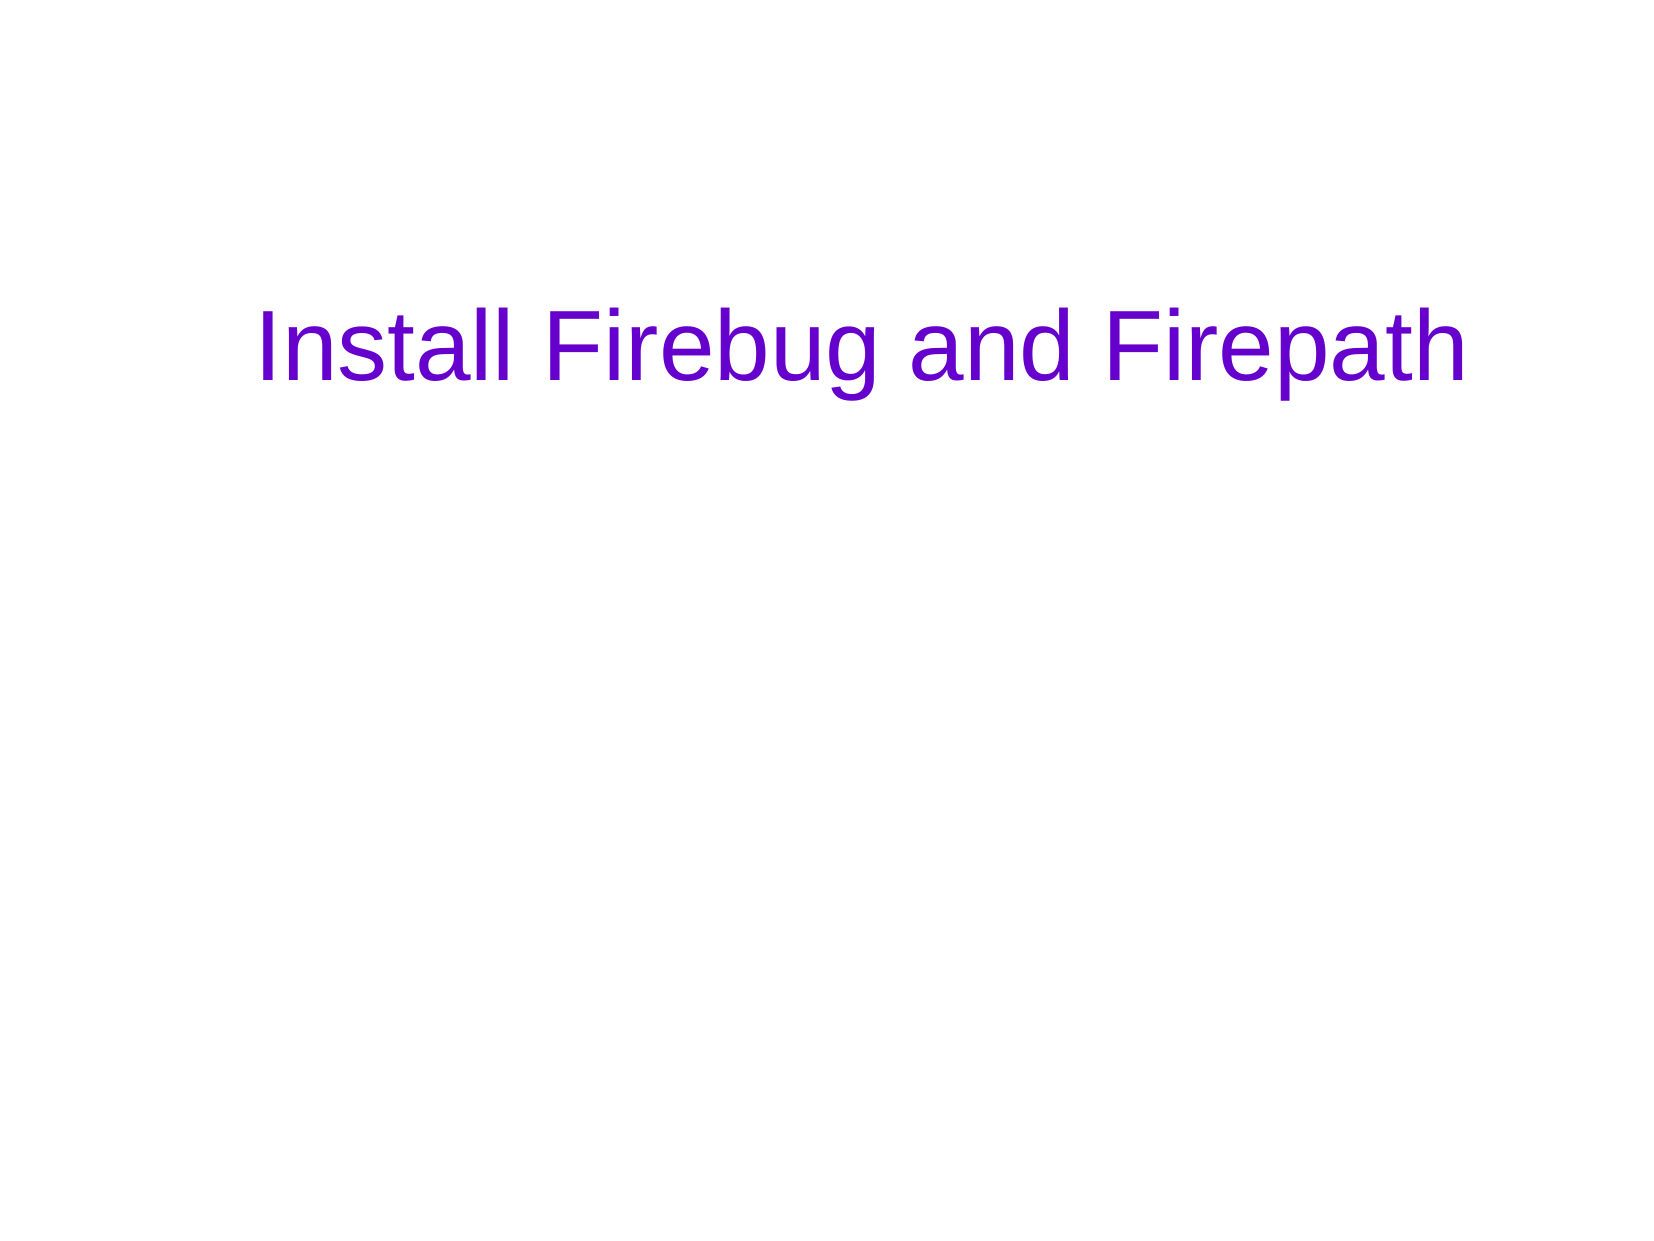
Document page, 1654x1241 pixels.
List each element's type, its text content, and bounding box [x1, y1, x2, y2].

list Install Firebug and Firepath [82, 290, 1571, 1010]
